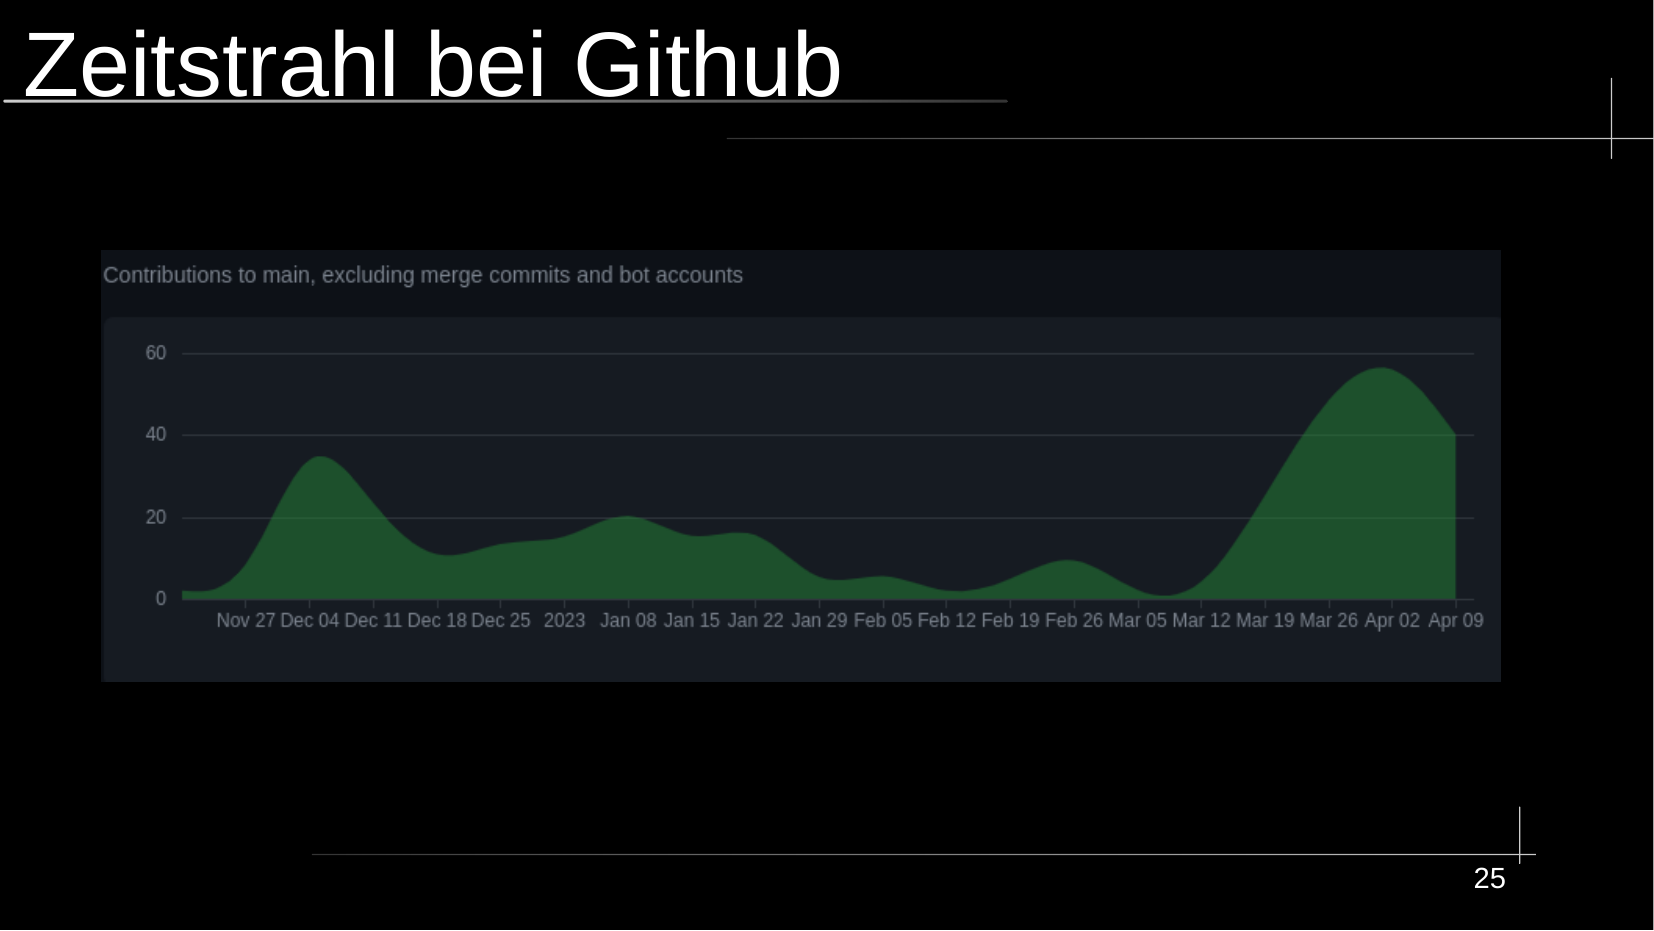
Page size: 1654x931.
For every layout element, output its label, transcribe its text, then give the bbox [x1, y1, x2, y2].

title Zeitstrahl bei Github [23, 11, 1589, 119]
picture [101, 250, 1501, 682]
